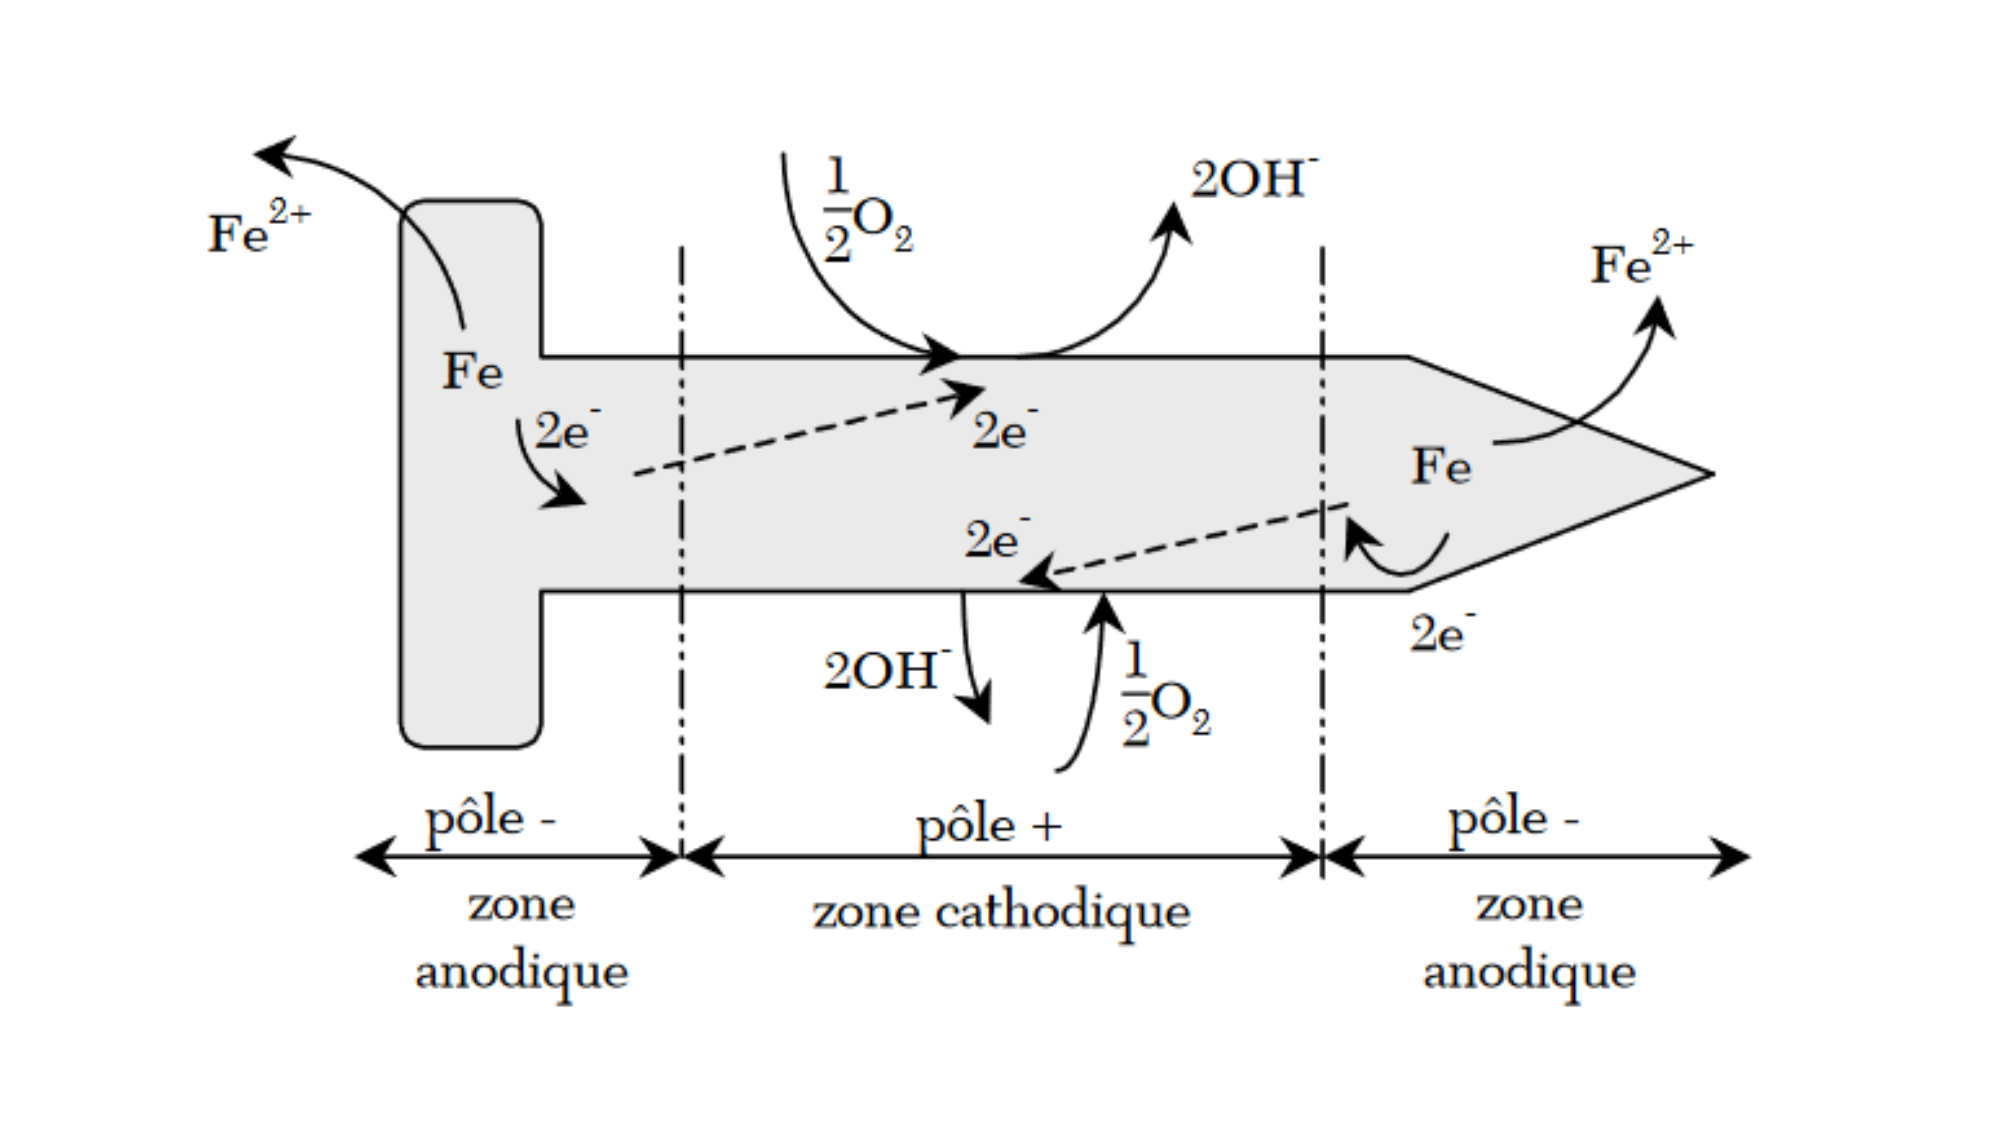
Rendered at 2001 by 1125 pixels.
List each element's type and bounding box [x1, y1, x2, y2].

picture [201, 105, 1799, 1020]
